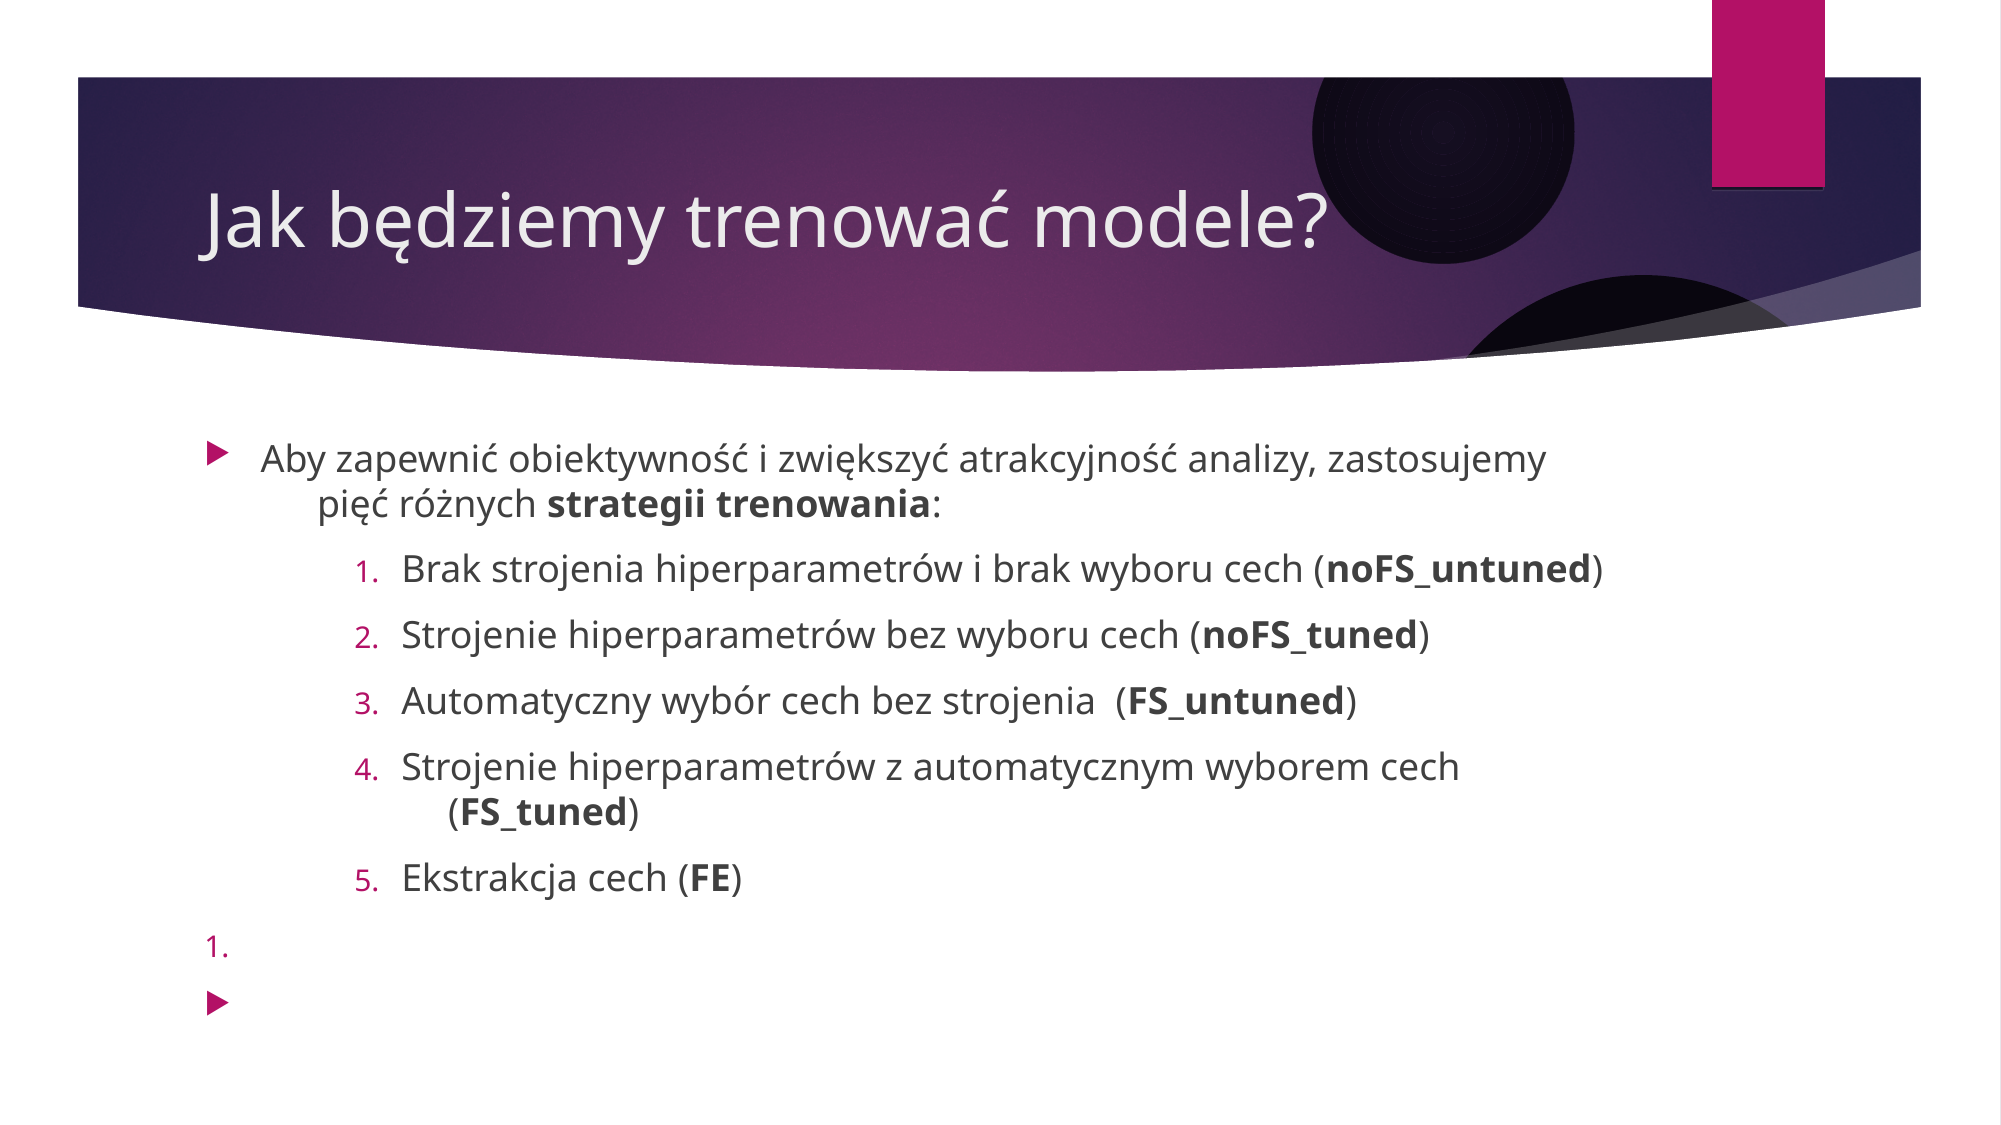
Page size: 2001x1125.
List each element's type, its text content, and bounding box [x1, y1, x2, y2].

list Aby zapewnić obiektywność i zwiększyć atrakcyjność analizy, zastosujemy pięć różnych strategii trenowania: Brak strojenia hiperparametrów i brak wyboru cech (noFS_untuned) Strojenie hiperparametrów bez wyboru cech (noFS_tuned) Automatyczny wybór cech bez strojenia (FS_untuned) Strojenie hiperparametrów z automatycznym wyborem cech (FS_tuned) Ekstrakcja cech (FE) [189, 427, 1638, 988]
title Jak będziemy trenować modele? [189, 159, 1627, 276]
